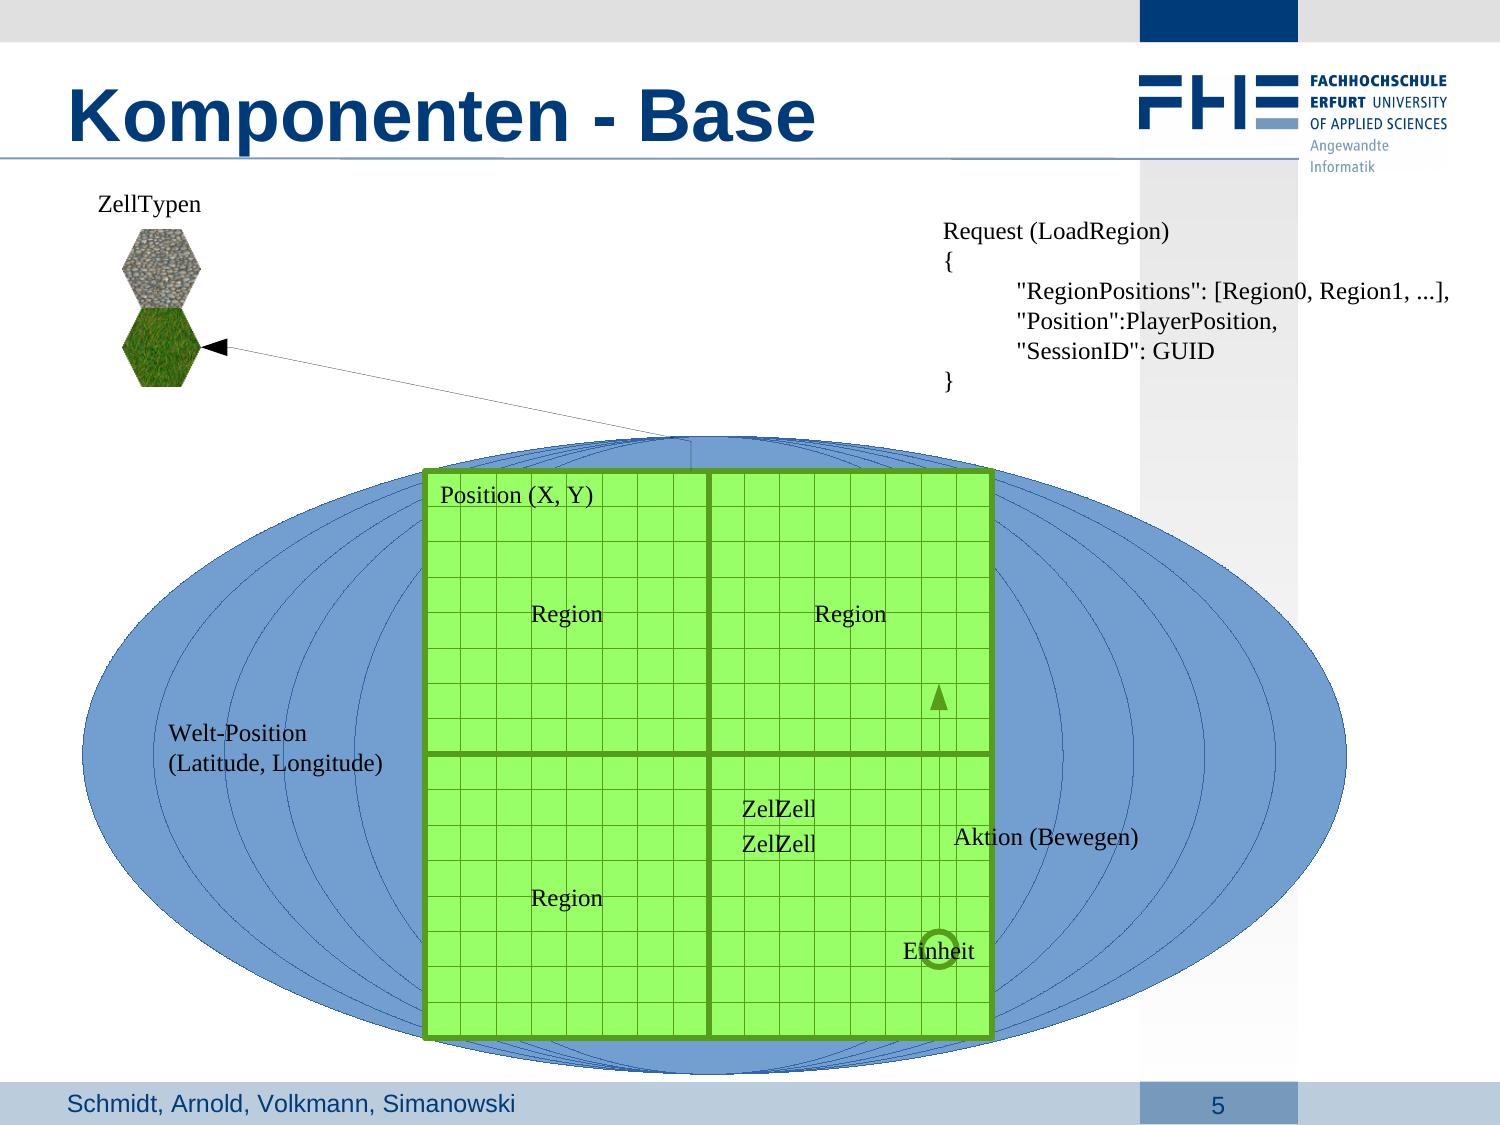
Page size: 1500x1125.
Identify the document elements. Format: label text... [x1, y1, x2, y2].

text_box Request (LoadRegion) { "RegionPositions": [Region0, Region1, ...], "Position":PlayerPosition, "SessionID": GUID } [928, 207, 1465, 402]
text_box Region [425, 755, 708, 1038]
text_box Einheit [921, 931, 957, 968]
text_box Position (X, Y) [425, 470, 608, 516]
text_box [82, 436, 1347, 1075]
title Komponenten - Base [53, 58, 1140, 142]
picture [122, 264, 201, 387]
text_box Welt-Position (Latitude, Longitude) [153, 708, 397, 784]
text_box Aktion (Bewegen) [938, 813, 1154, 859]
text_box Region [708, 470, 993, 755]
text_box Region [425, 470, 708, 755]
text_box ZellTypen [82, 179, 229, 264]
text_box [430, 437, 690, 470]
picture [1139, 75, 1447, 172]
